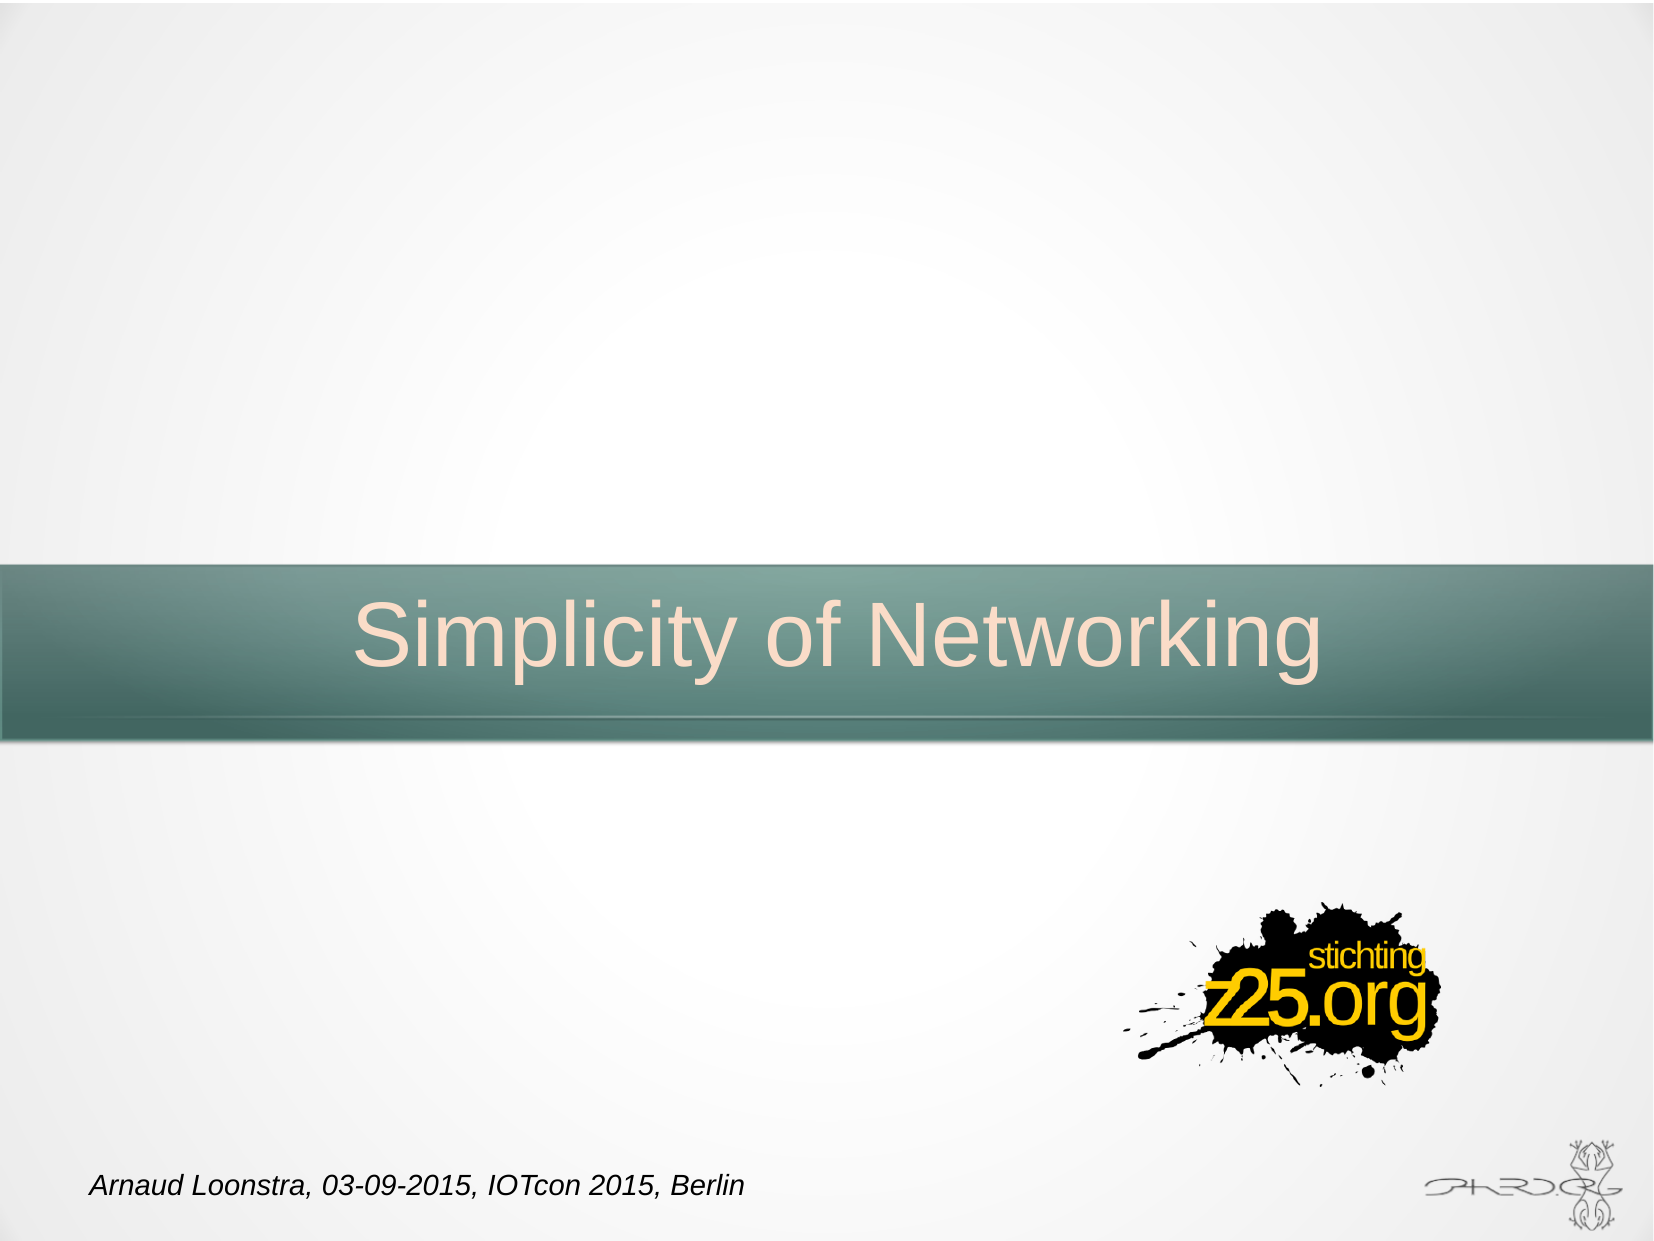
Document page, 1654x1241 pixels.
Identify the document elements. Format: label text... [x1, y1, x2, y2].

picture [0, 3, 1654, 1241]
text_box Arnaud Loonstra, 03-09-2015, IOTcon 2015, Berlin [89, 1169, 792, 1203]
title Simplicity of Networking [94, 566, 1583, 704]
